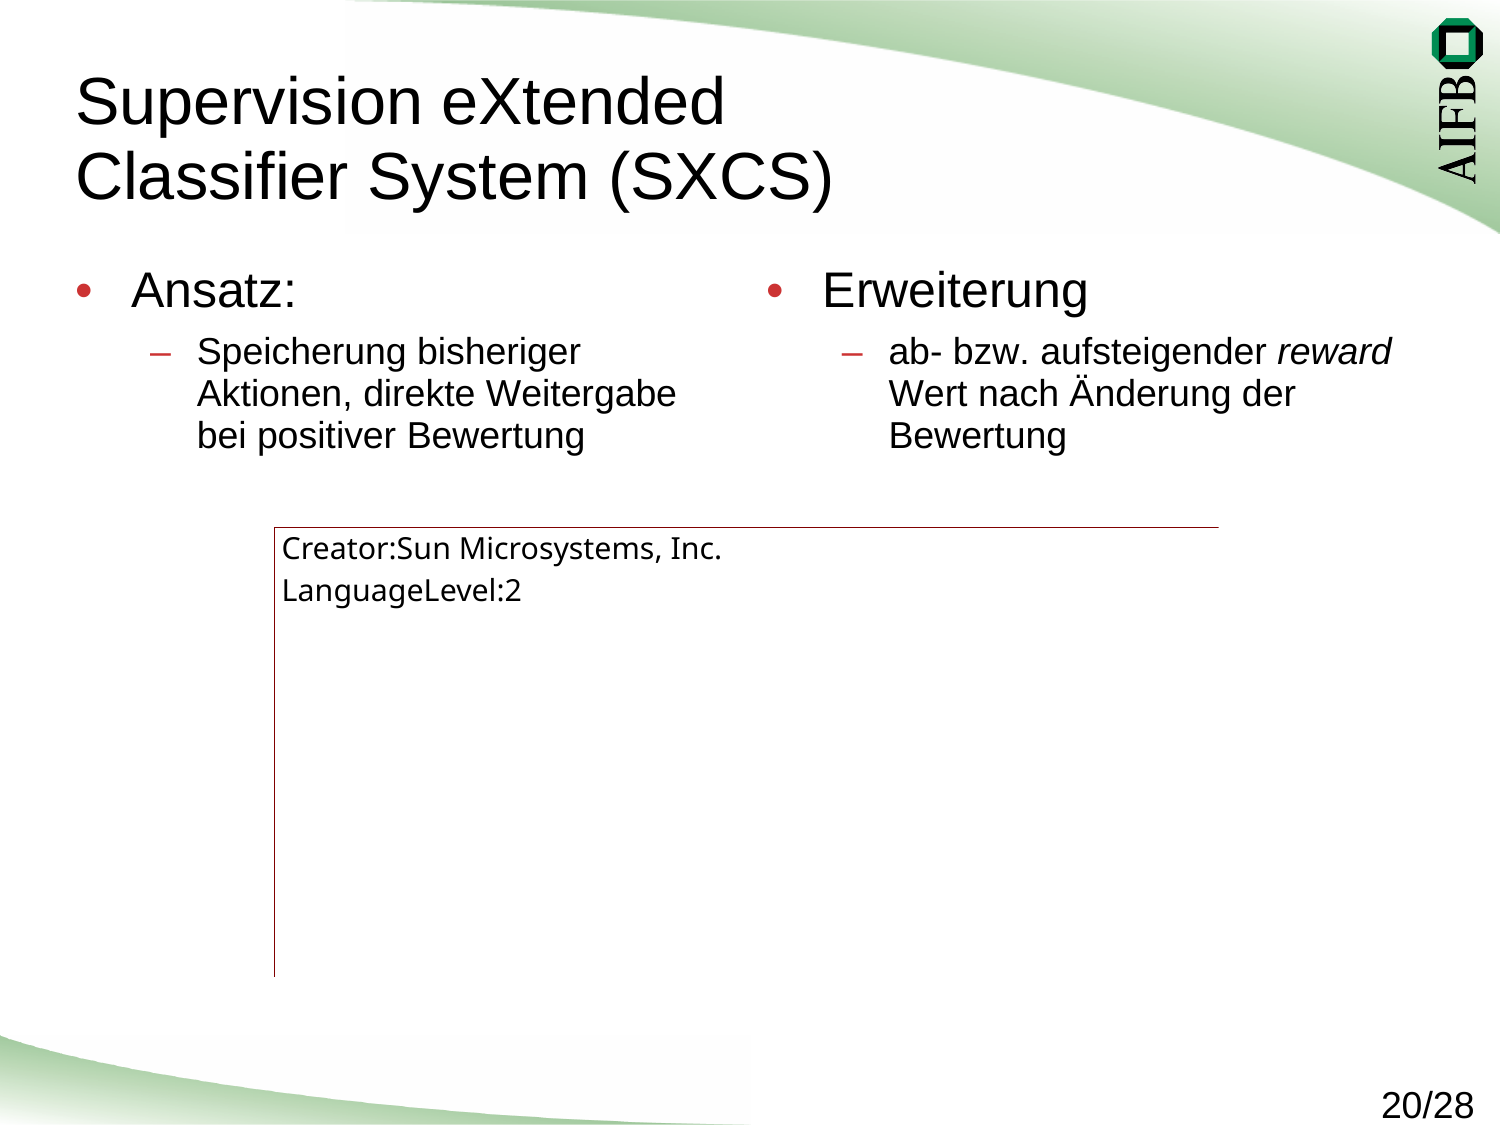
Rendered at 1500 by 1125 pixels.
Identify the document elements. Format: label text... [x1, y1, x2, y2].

picture [271, 525, 1219, 977]
picture [345, 0, 1500, 234]
picture [0, 1035, 751, 1125]
list Ansatz: Speicherung bisheriger Aktionen, direkte Weitergabe bei positiver Bewertung [75, 262, 734, 1042]
list Erweiterung ab- bzw. aufsteigender reward Wert nach Änderung der Bewertung [766, 262, 1426, 1042]
title Supervision eXtended Classifier System (SXCS) [75, 52, 958, 226]
